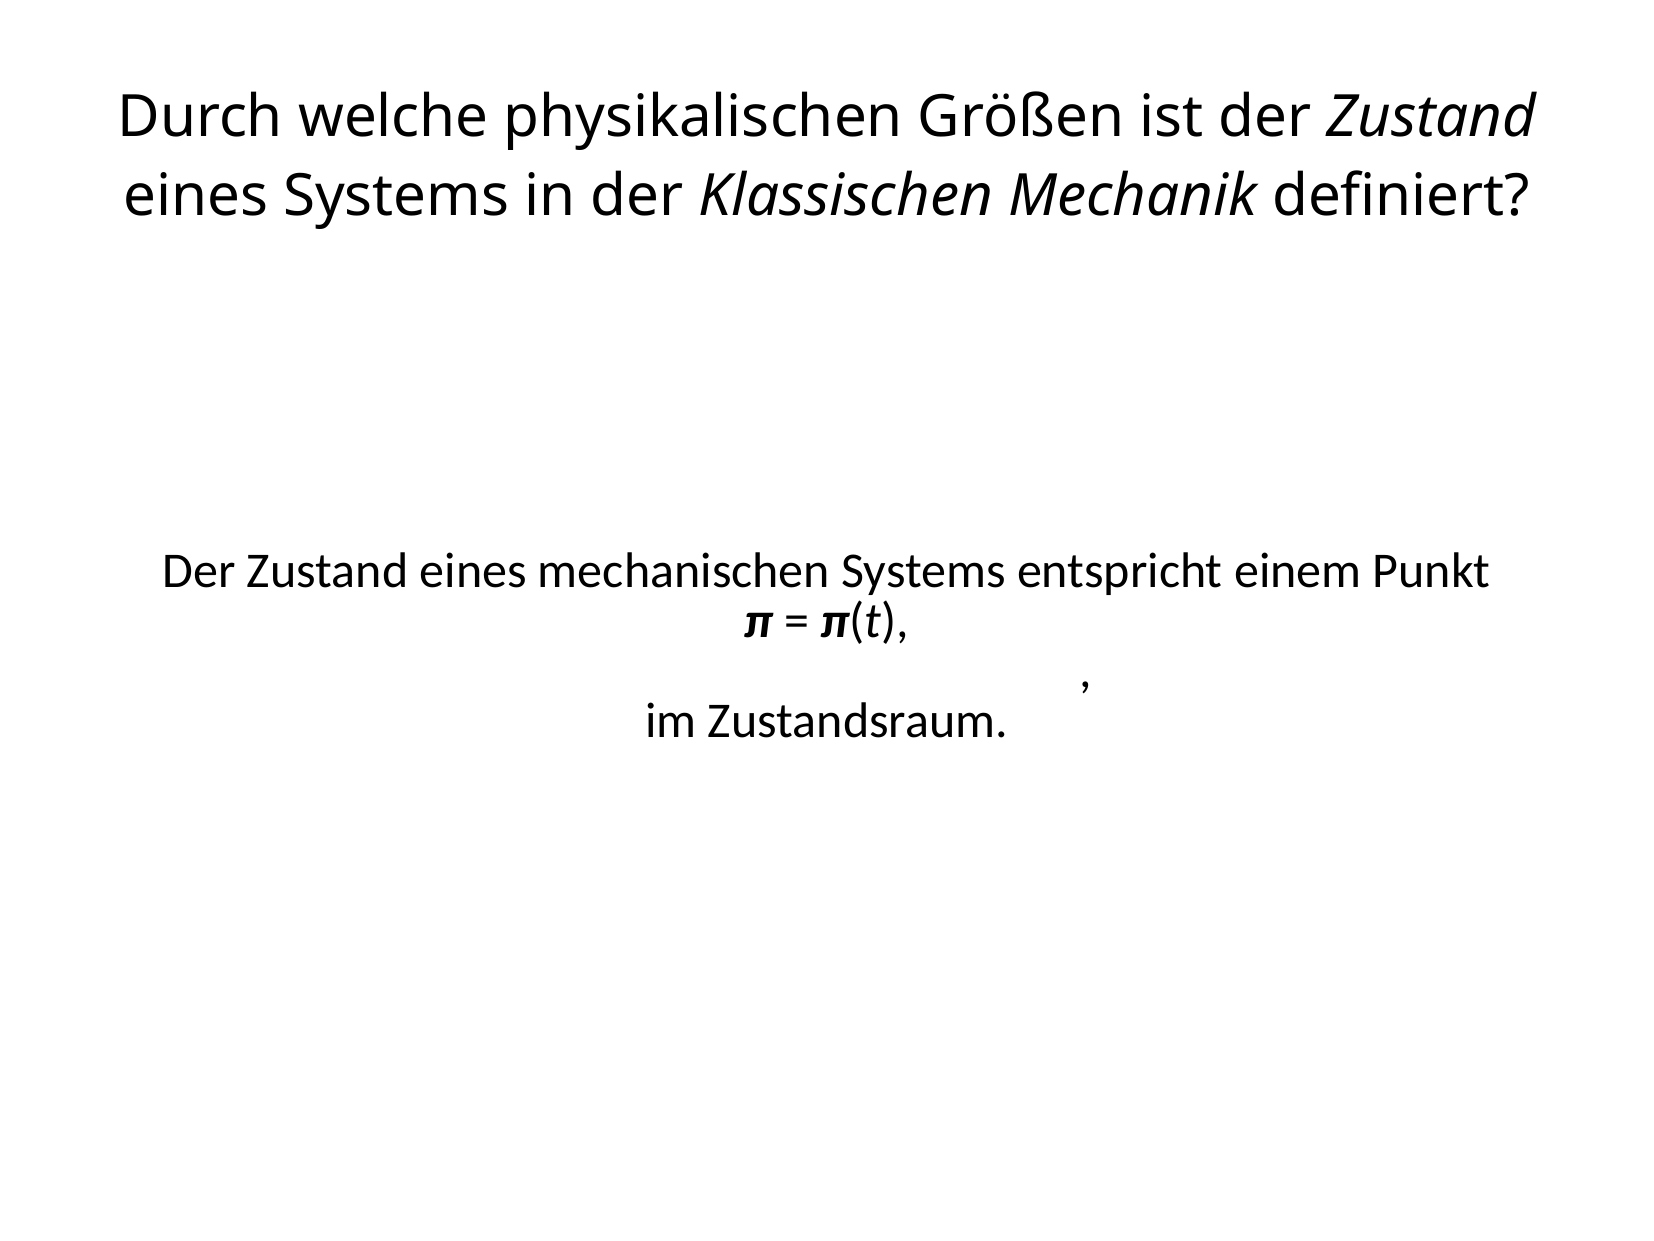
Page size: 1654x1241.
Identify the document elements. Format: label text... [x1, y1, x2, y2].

chart [425, 644, 1086, 714]
subtitle Der Zustand eines mechanischen Systems entspricht einem Punkt π = π(t), , im Zustandsraum. [82, 290, 1571, 1010]
title Durch welche physikalischen Größen ist der Zustand eines Systems in der Klassischen Mechanik definiert? [82, 49, 1571, 257]
chart [820, 605, 833, 635]
